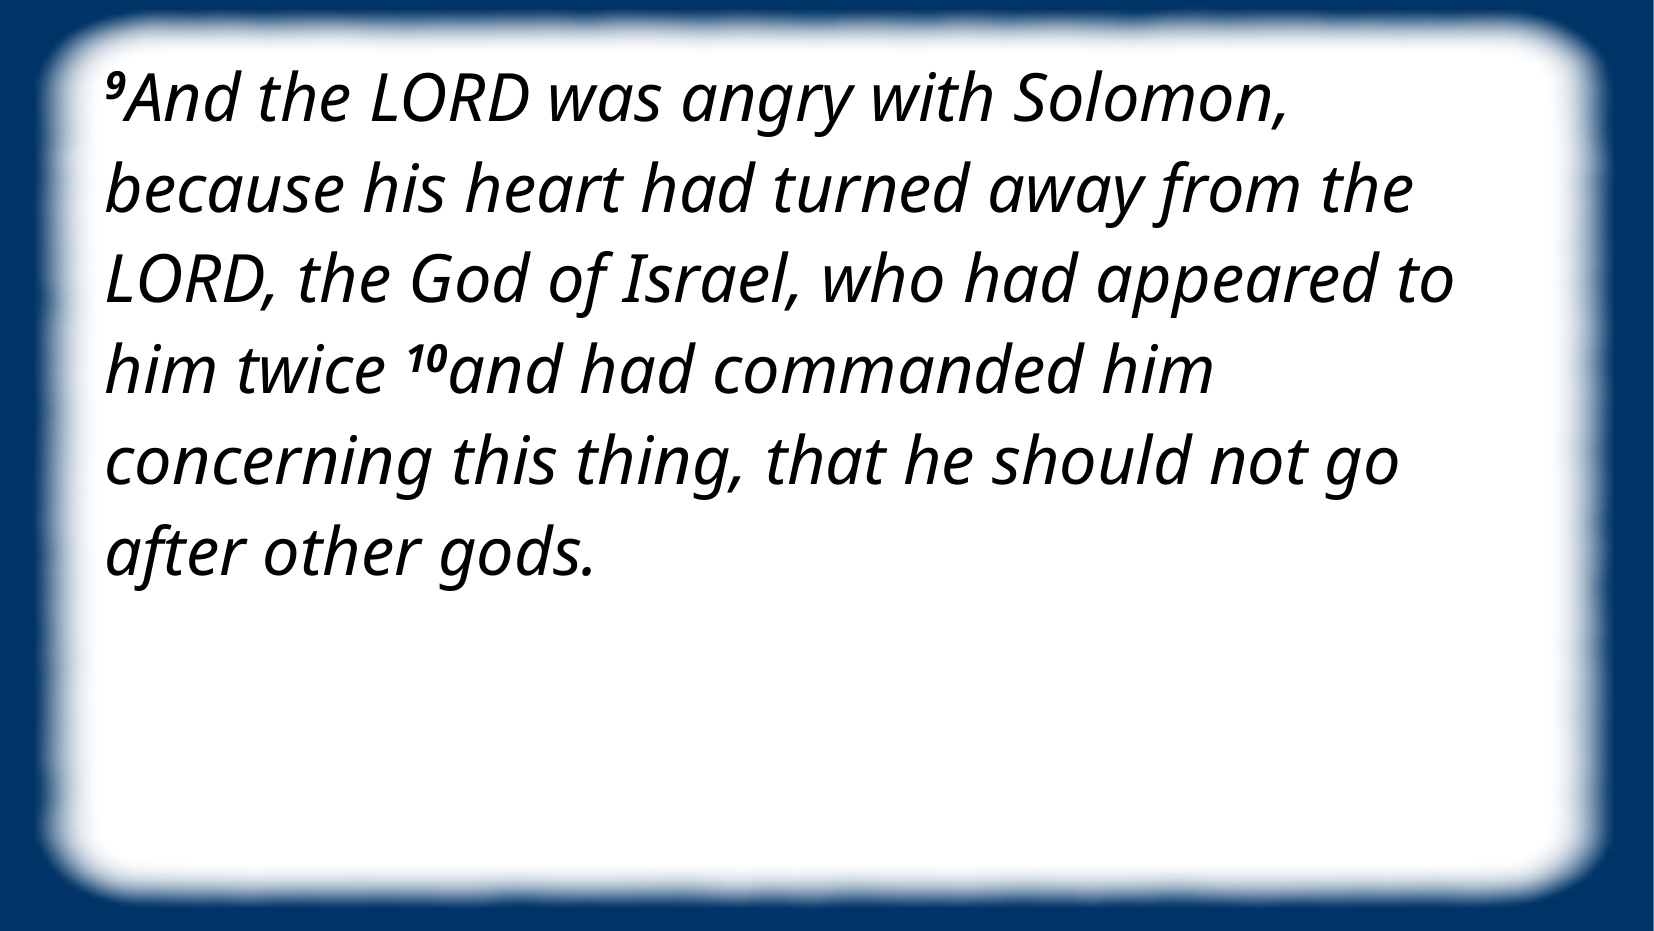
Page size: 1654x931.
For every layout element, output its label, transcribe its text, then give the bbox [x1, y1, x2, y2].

picture [0, 0, 1654, 931]
text_box 9And the LORD was angry with Solomon, because his heart had turned away from the LORD, the God of Israel, who had appeared to him twice 10and had commanded him concerning this thing, that he should not go after other gods. [90, 42, 1561, 590]
